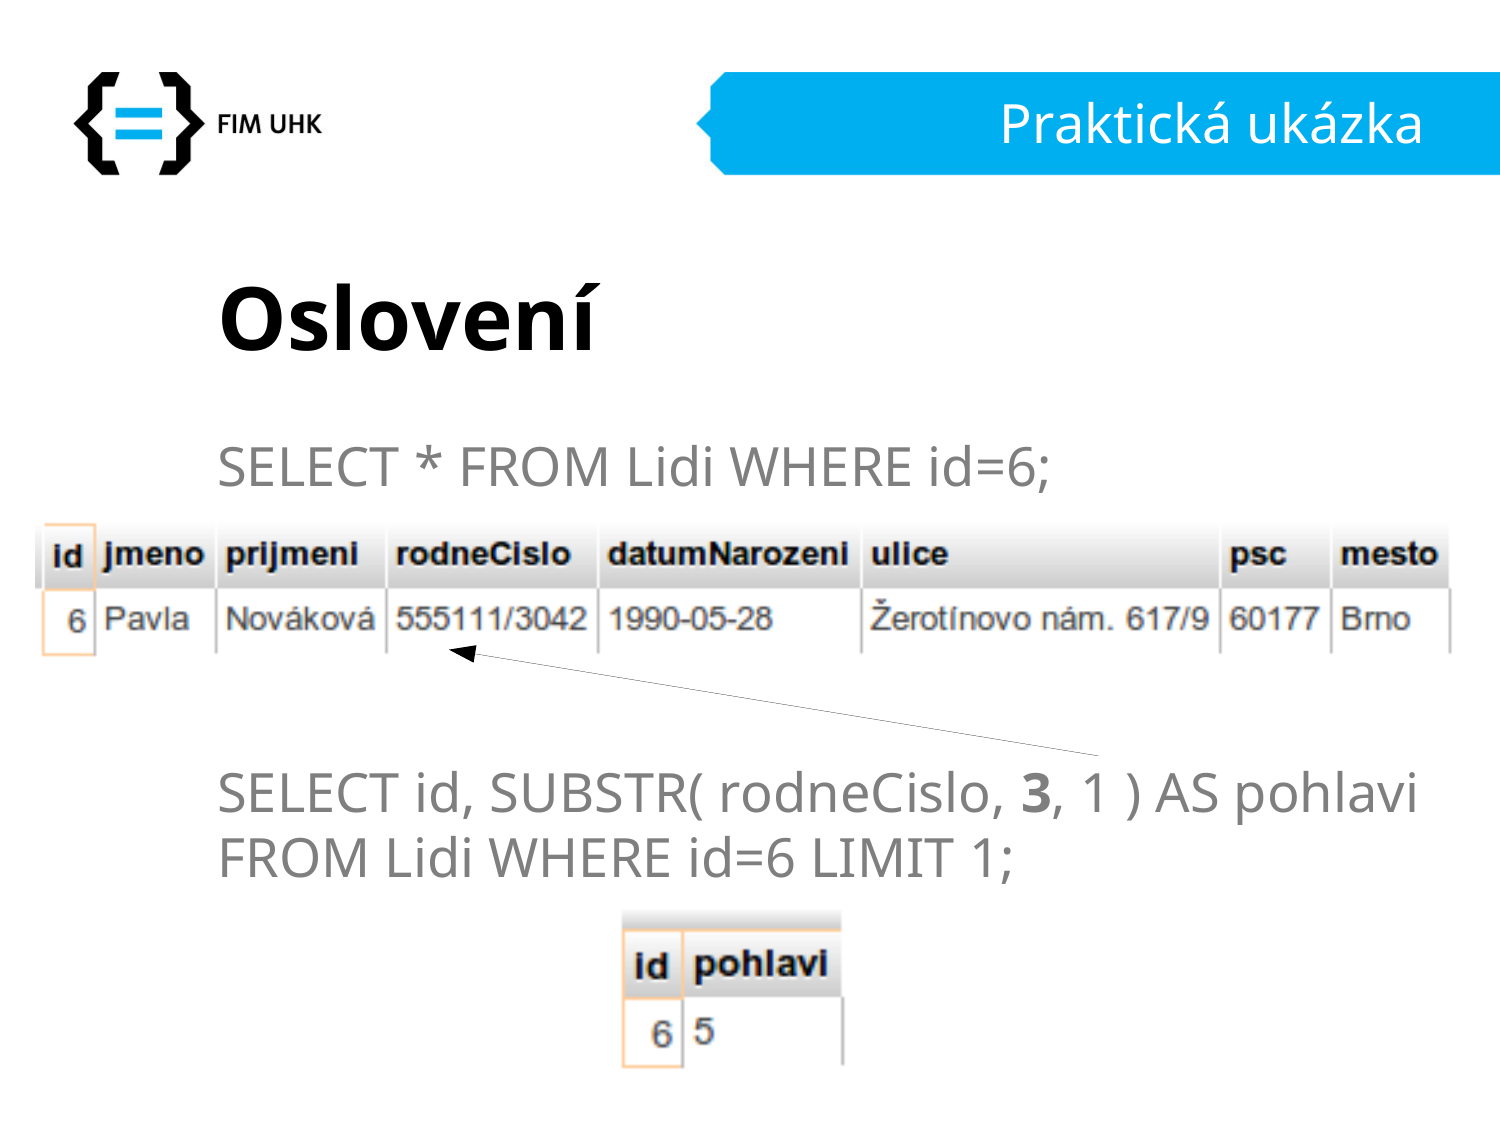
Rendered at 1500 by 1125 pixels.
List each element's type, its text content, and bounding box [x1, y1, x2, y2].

list Oslovení SELECT * FROM Lidi WHERE id=6; SELECT id, SUBSTR( rodneCislo, 3, 1 ) AS pohlavi FROM Lidi WHERE id=6 LIMIT 1; [217, 262, 1426, 519]
picture [0, 0, 1500, 1125]
list Oslovení SELECT * FROM Lidi WHERE id=6; SELECT id, SUBSTR( rodneCislo, 3, 1 ) AS pohlavi FROM Lidi WHERE id=6 LIMIT 1; [217, 662, 1426, 1083]
title Praktická ukázka [756, 74, 1425, 170]
